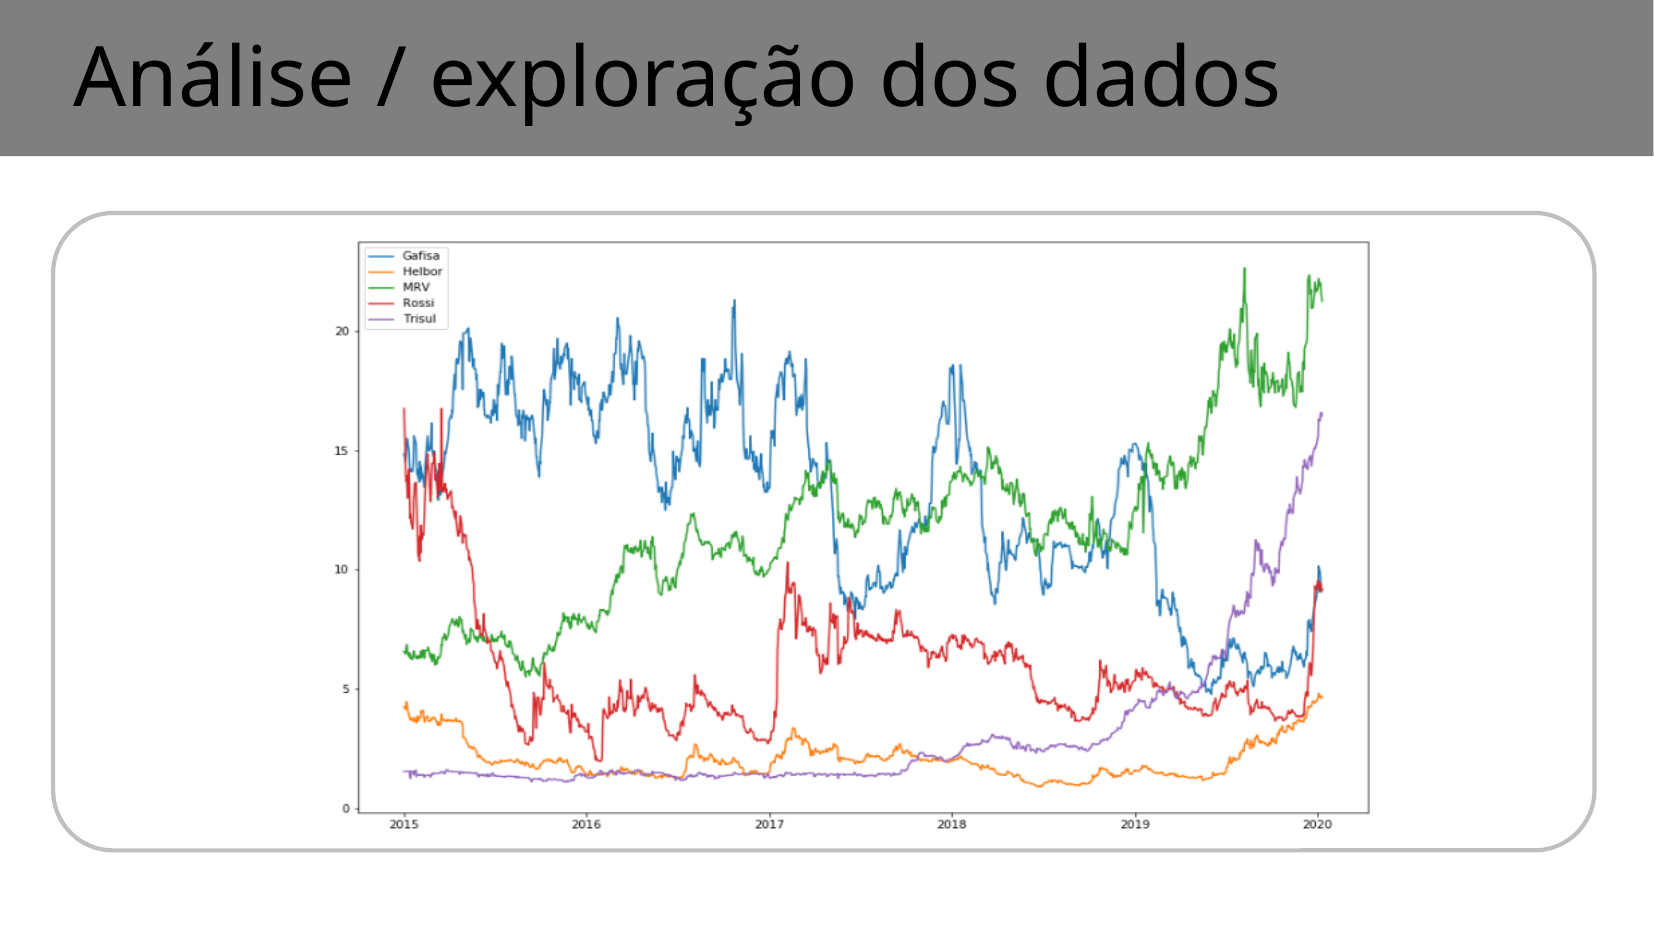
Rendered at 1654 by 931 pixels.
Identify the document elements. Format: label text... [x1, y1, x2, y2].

text_box [0, 0, 1654, 157]
text_box Análise / exploração dos dados [59, 9, 1386, 127]
picture [307, 231, 1398, 839]
